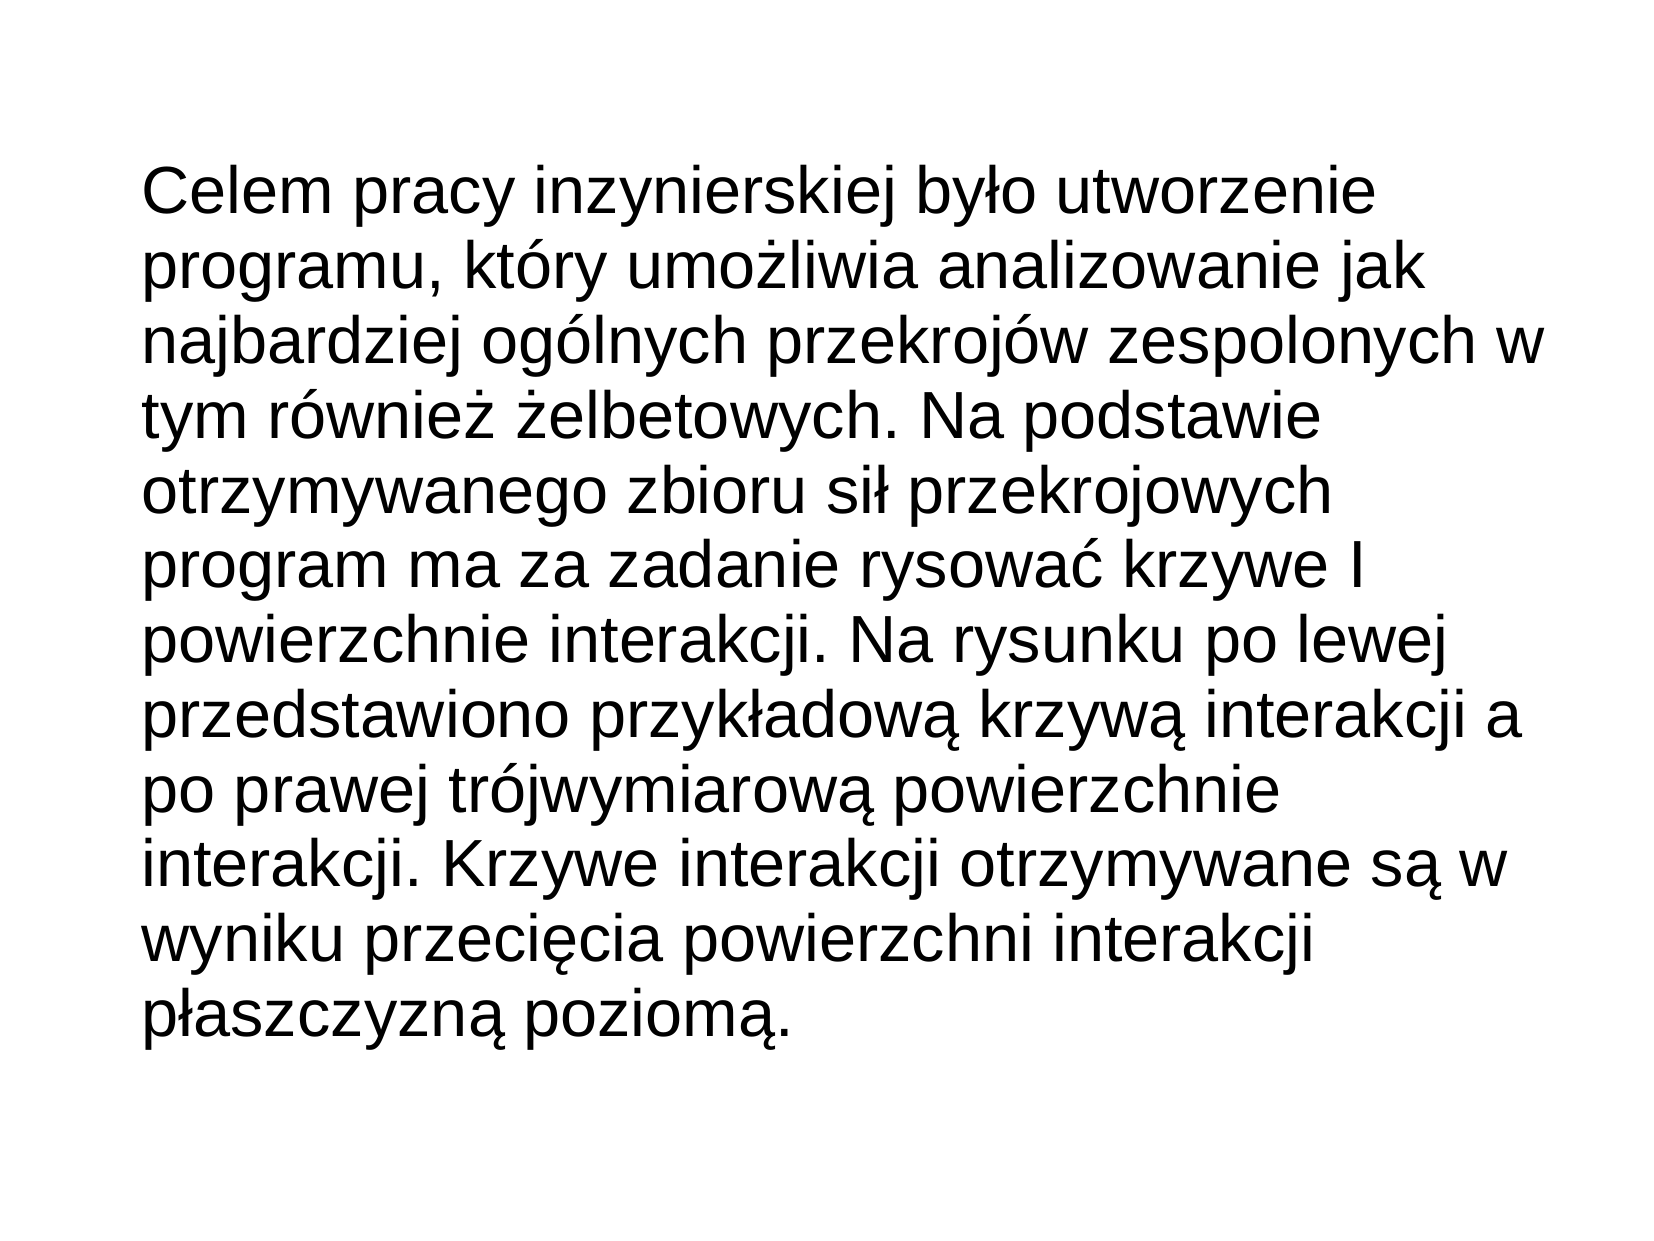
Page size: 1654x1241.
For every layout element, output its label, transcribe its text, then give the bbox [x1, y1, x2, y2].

list Celem pracy inzynierskiej było utworzenie programu, który umożliwia analizowanie jak najbardziej ogólnych przekrojów zespolonych w tym również żelbetowych. Na podstawie otrzymywanego zbioru sił przekrojowych program ma za zadanie rysować krzywe I powierzchnie interakcji. Na rysunku po lewej przedstawiono przykładową krzywą interakcji a po prawej trójwymiarową powierzchnie interakcji. Krzywe interakcji otrzymywane są w wyniku przecięcia powierzchni interakcji płaszczyzną poziomą. [70, 153, 1559, 1045]
